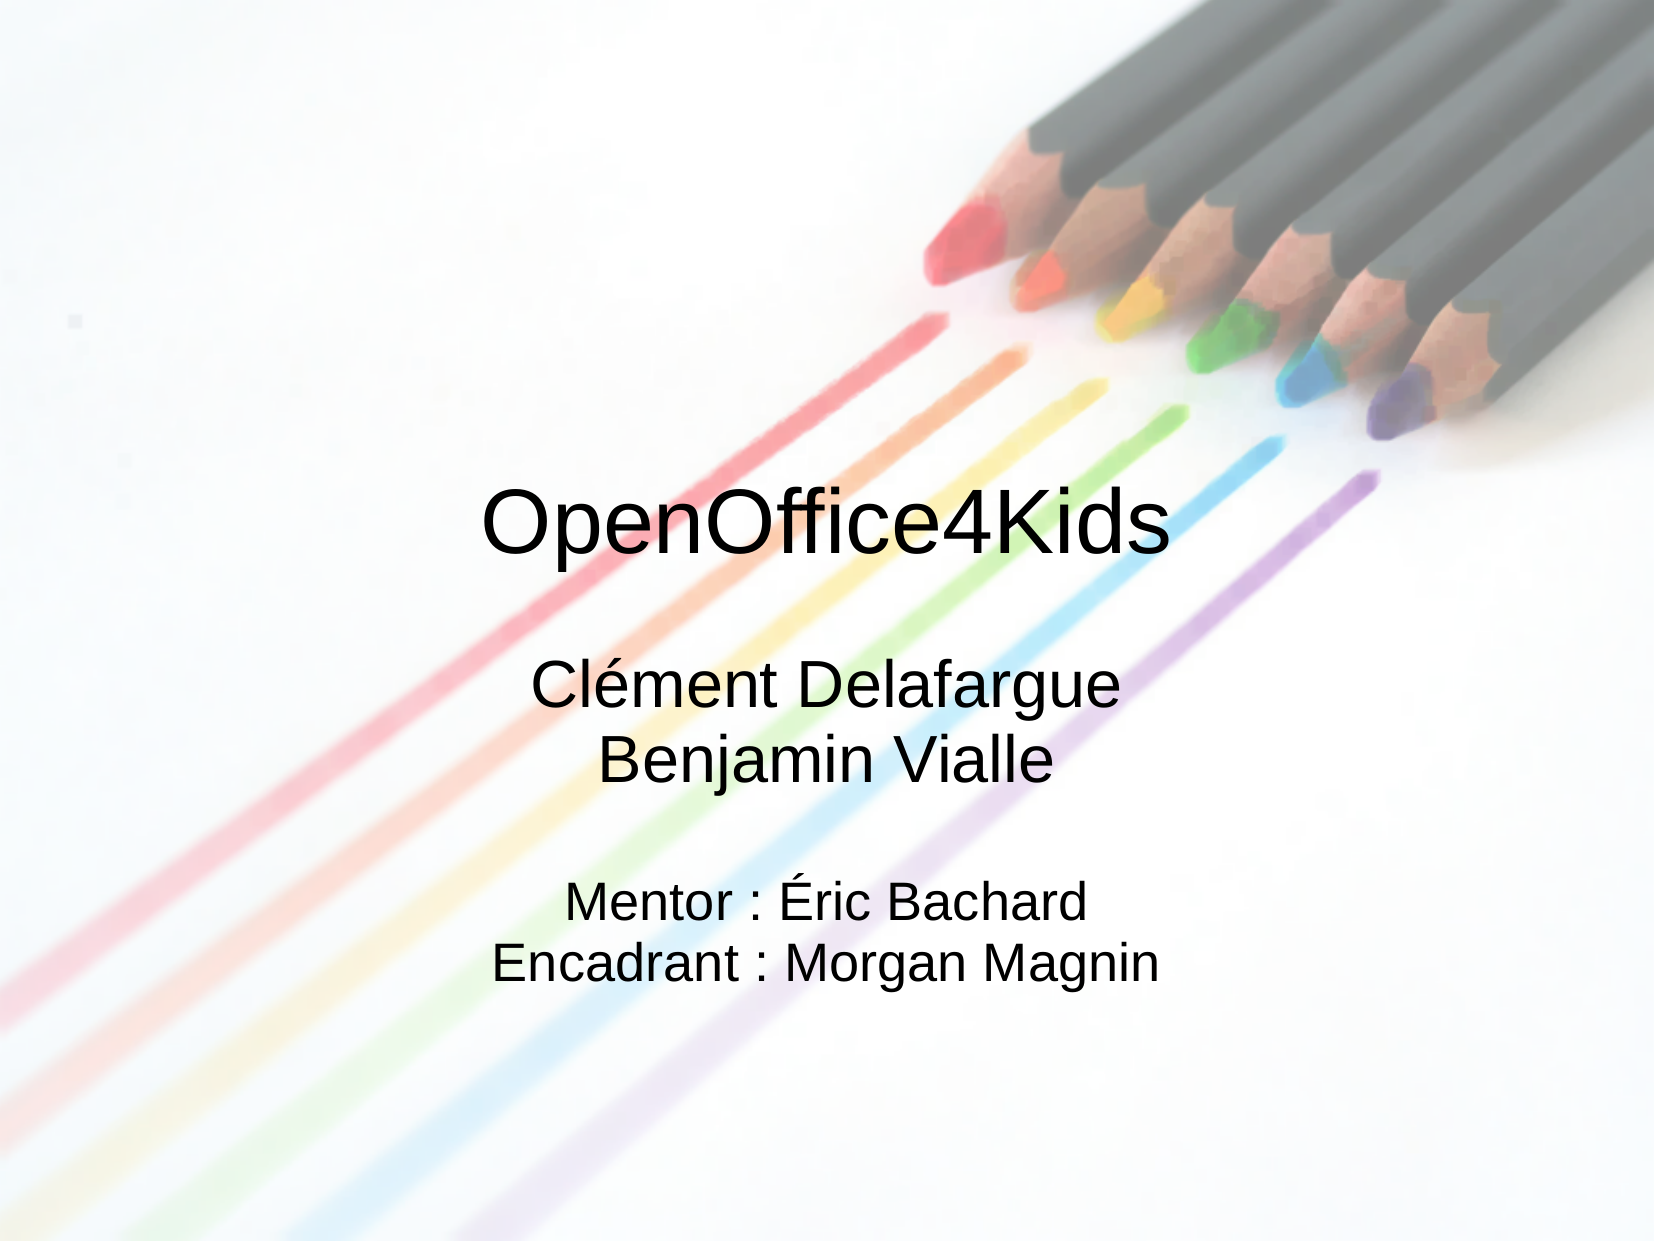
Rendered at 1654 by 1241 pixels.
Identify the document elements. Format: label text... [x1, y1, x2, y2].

subtitle OpenOffice4Kids Clément Delafargue Benjamin Vialle Mentor : Éric Bachard Encadrant : Morgan Magnin [82, 361, 1571, 1102]
